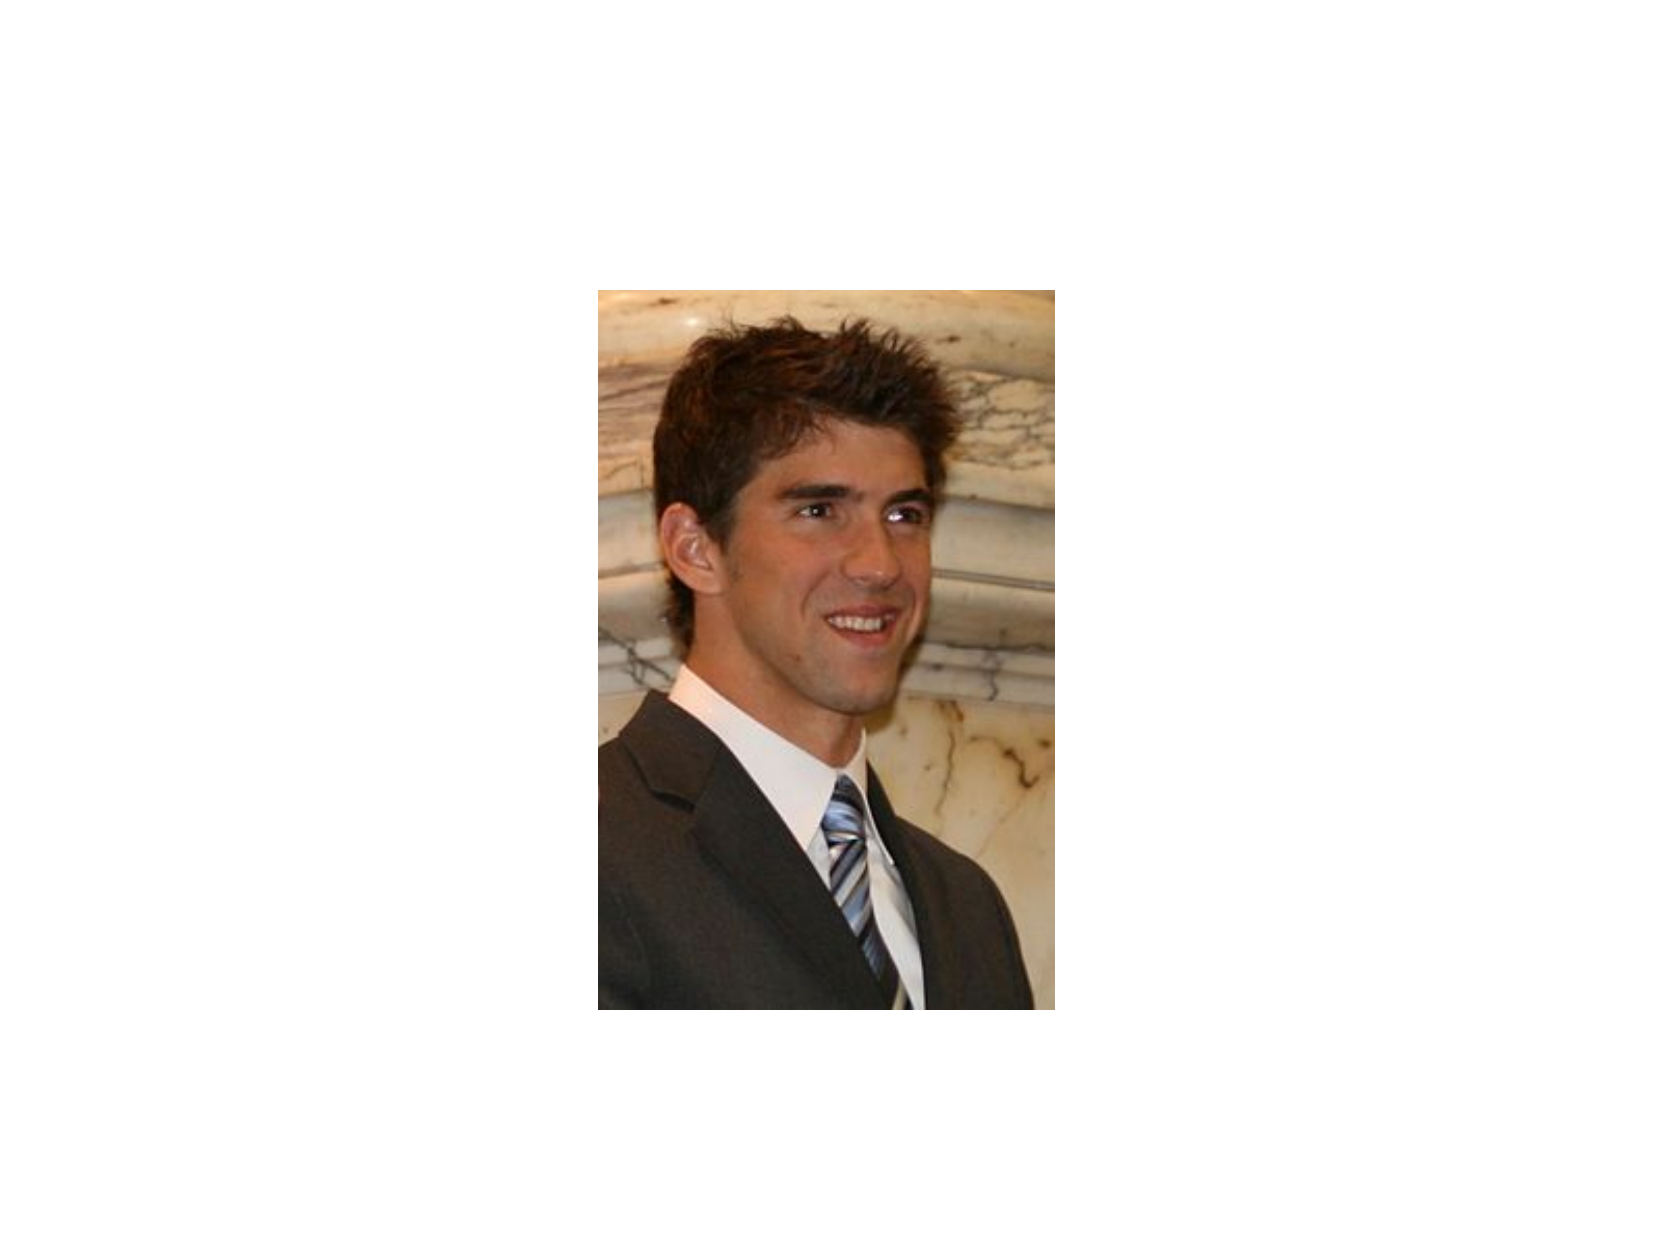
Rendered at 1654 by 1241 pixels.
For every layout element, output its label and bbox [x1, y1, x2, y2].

picture [598, 290, 1055, 1010]
